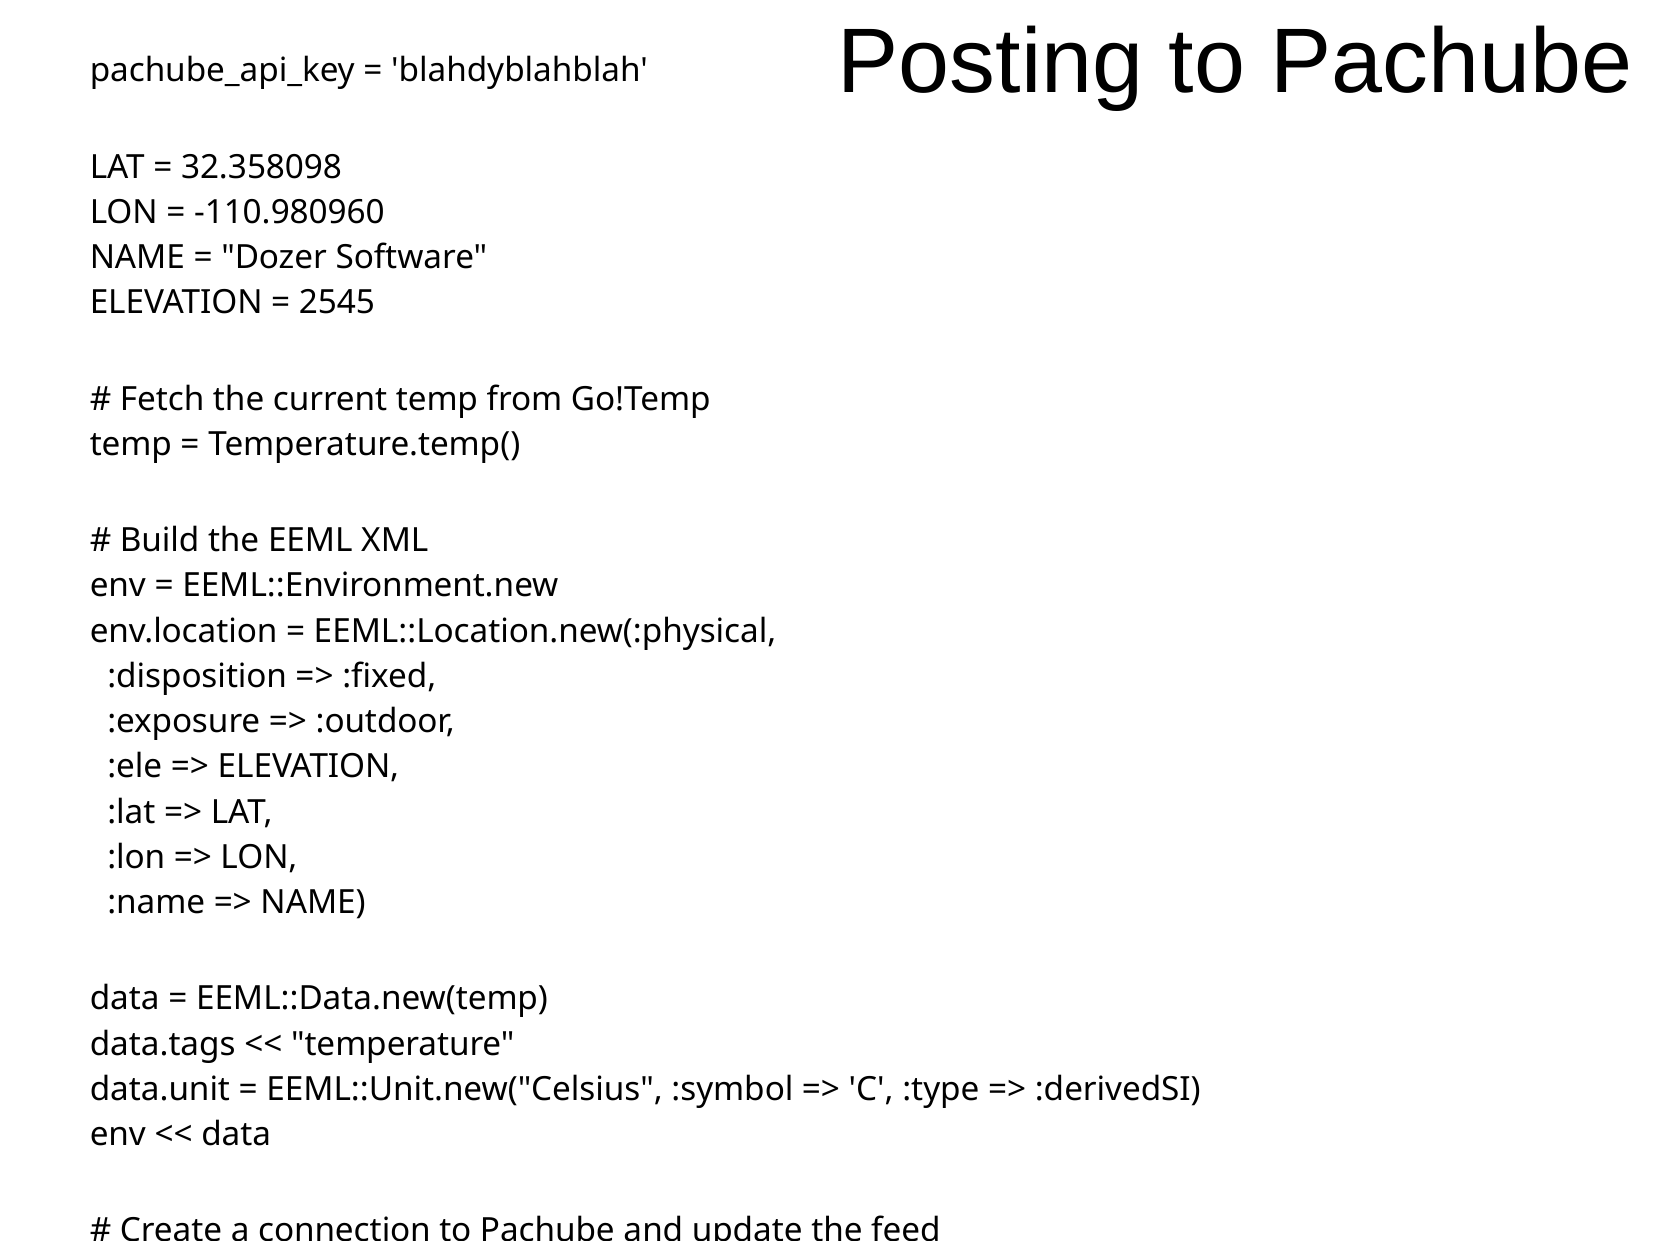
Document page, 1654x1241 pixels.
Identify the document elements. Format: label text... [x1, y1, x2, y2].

text_box pachube_api_key = 'blahdyblahblah' LAT = 32.358098 LON = -110.980960 NAME = "Dozer Software" ELEVATION = 2545 # Fetch the current temp from Go!Temp temp = Temperature.temp() # Build the EEML XML env = EEML::Environment.new env.location = EEML::Location.new(:physical, :disposition => :fixed, :exposure => :outdoor, :ele => ELEVATION, :lat => LAT, :lon => LON, :name => NAME) data = EEML::Data.new(temp) data.tags << "temperature" data.unit = EEML::Unit.new("Celsius", :symbol => 'C', :type => :derivedSI) env << data # Create a connection to Pachube and update the feed pach = Pachube.new(pachube_api_key) resp = pach.update("/4077.xml", env.to_eeml) [75, 39, 1589, 1163]
title Posting to Pachube [825, 9, 1646, 113]
